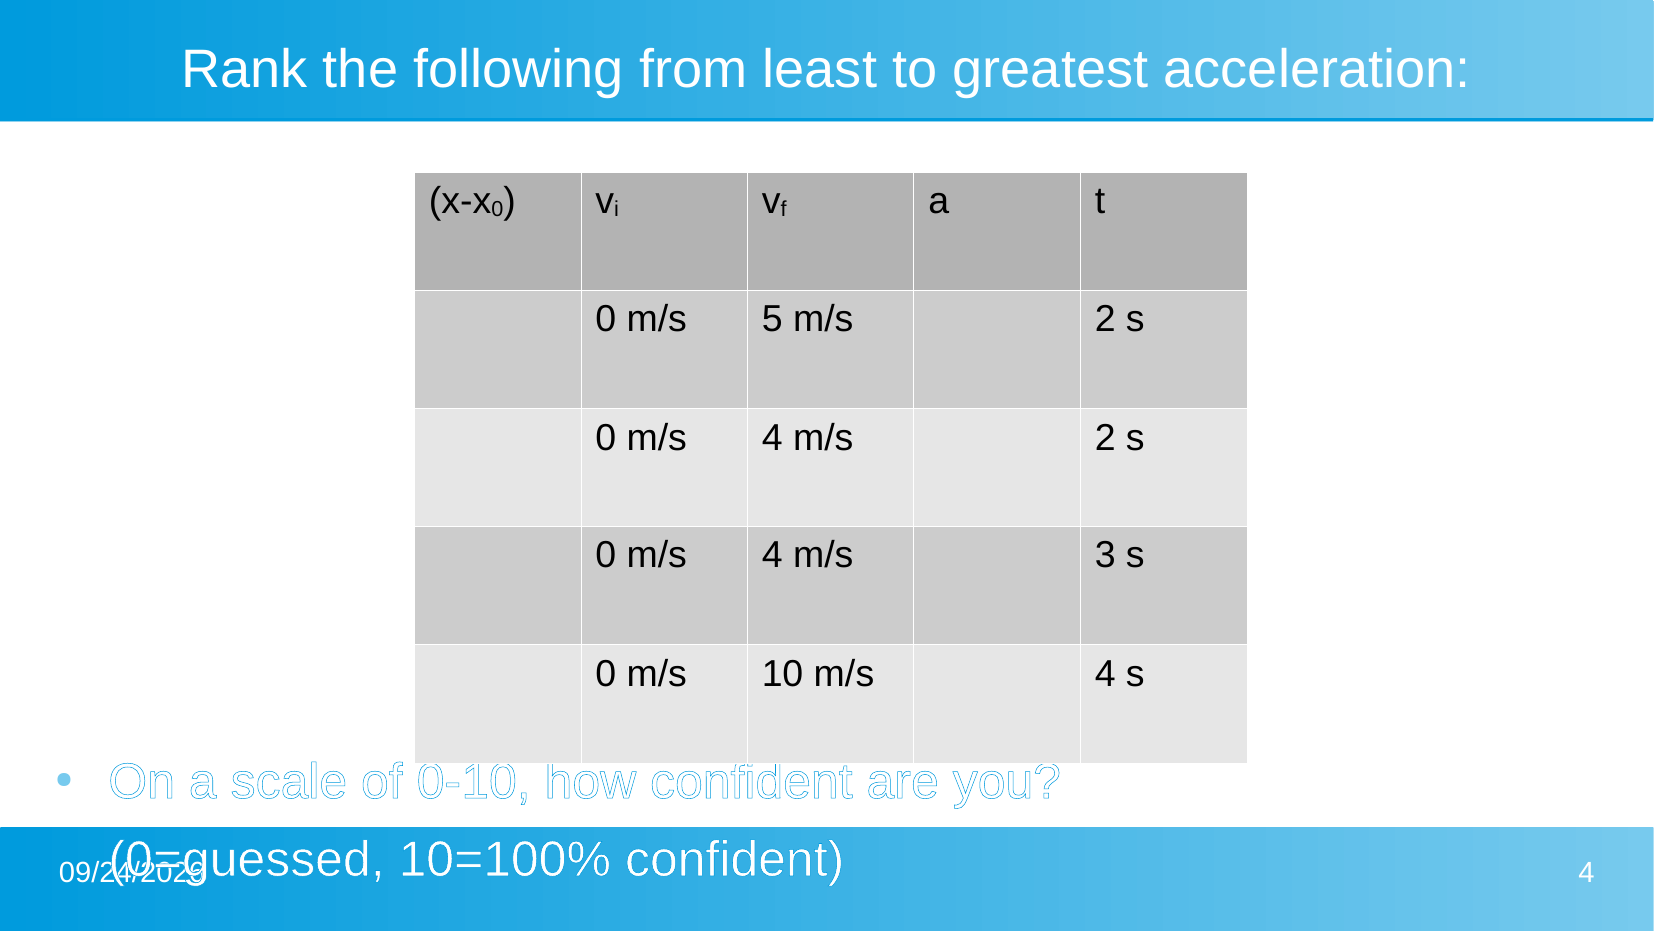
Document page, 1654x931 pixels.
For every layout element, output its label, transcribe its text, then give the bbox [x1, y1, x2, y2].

table_cell 4 m/s [748, 409, 913, 526]
table_cell 5 m/s [748, 291, 913, 408]
table_header t [1081, 173, 1247, 290]
table_header (x-x0) [415, 173, 581, 290]
table_cell 4 m/s [748, 527, 913, 644]
table_cell 0 m/s [582, 527, 747, 644]
table_cell 2 s [1081, 409, 1247, 526]
table_cell [914, 291, 1080, 408]
table_cell [914, 409, 1080, 526]
table_cell 3 s [1081, 527, 1247, 644]
title Rank the following from least to greatest acceleration: [59, 8, 1595, 130]
table_header vi [582, 173, 747, 290]
table_cell 2 s [1081, 291, 1247, 408]
table_cell [914, 645, 1080, 763]
table_cell [914, 527, 1080, 644]
table_cell [415, 409, 581, 526]
table_cell 4 s [1081, 645, 1247, 763]
table_cell 10 m/s [748, 645, 913, 763]
table_cell [415, 645, 581, 763]
table_cell 0 m/s [582, 291, 747, 408]
table_cell 0 m/s [582, 409, 747, 526]
list On a scale of 0-10, how confident are you? (0=guessed, 10=100% confident) [37, 675, 1573, 931]
table_header vf [748, 173, 913, 290]
table_cell [415, 527, 581, 644]
table_cell [415, 291, 581, 408]
table_cell 0 m/s [582, 645, 747, 763]
table_header a [914, 173, 1080, 290]
